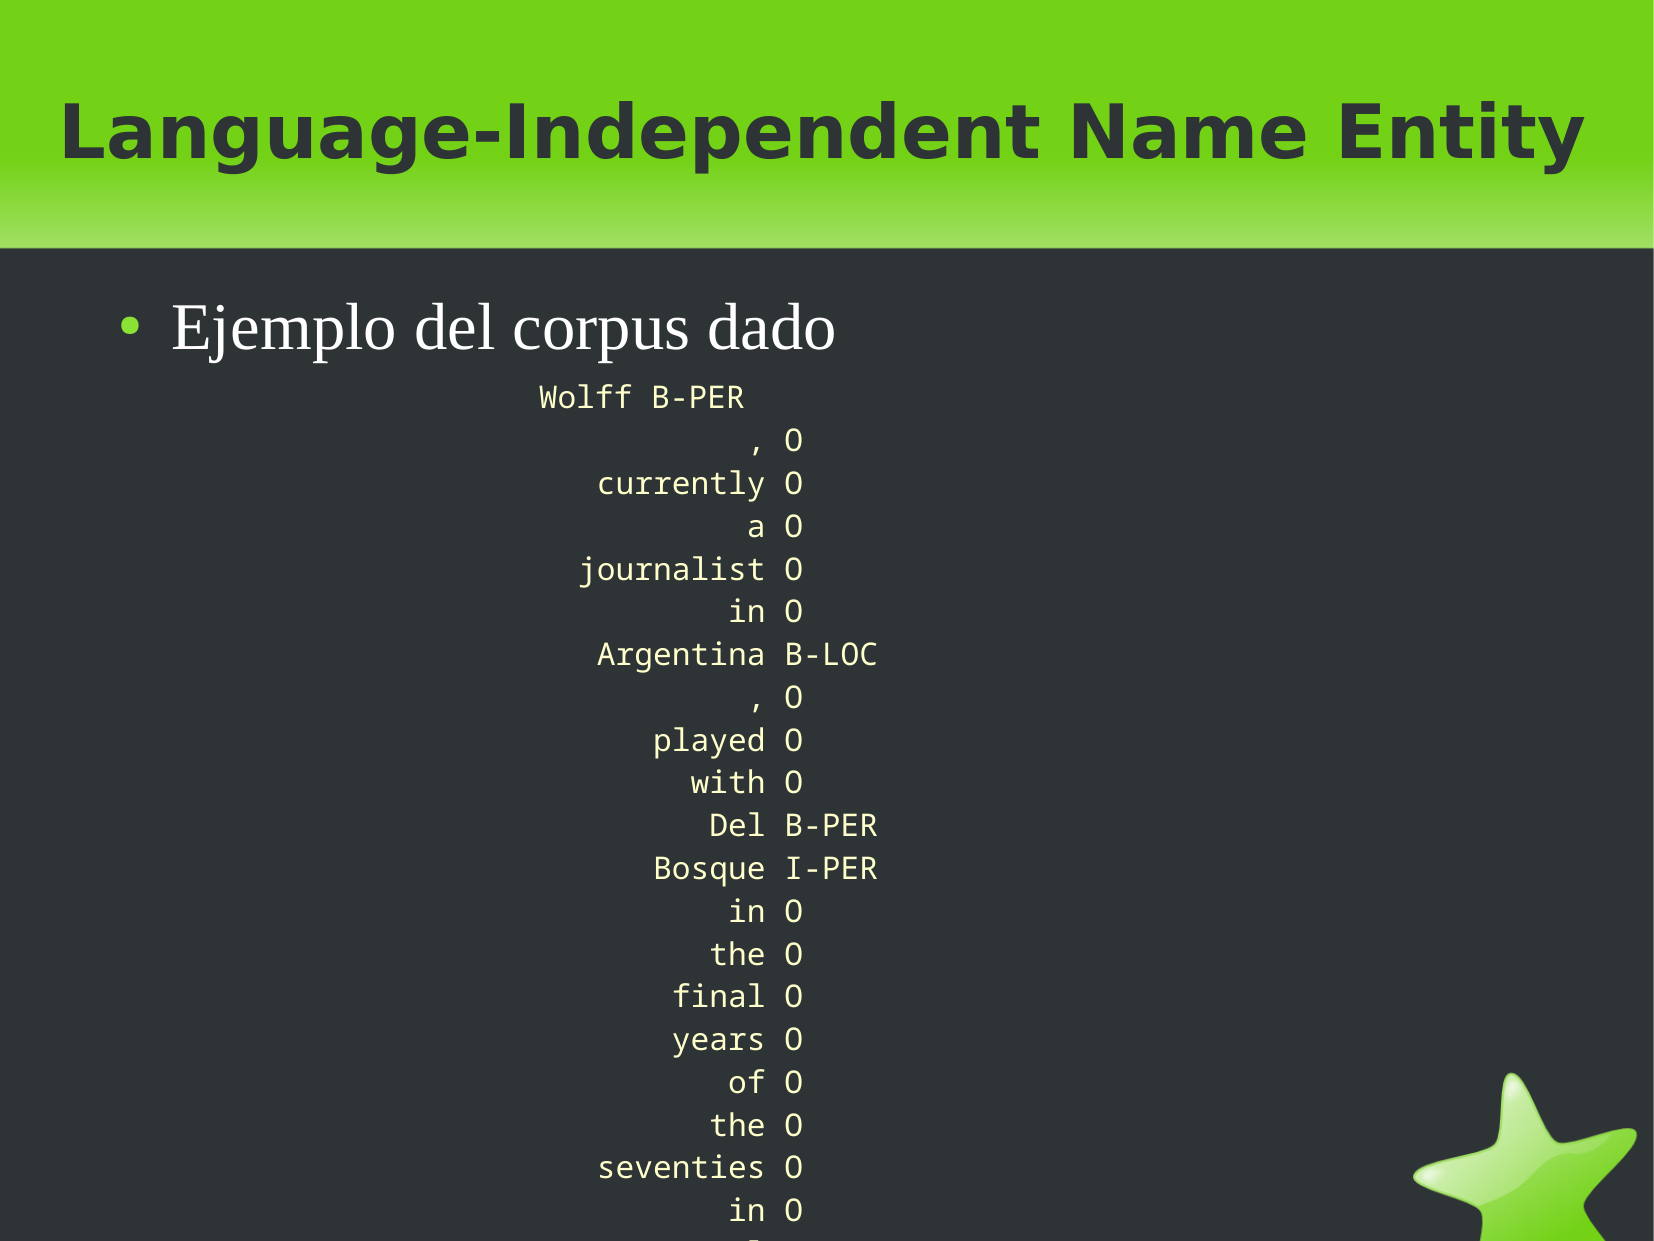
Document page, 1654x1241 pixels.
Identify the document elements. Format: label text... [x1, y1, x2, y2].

title Language-Independent Name Entity [59, 29, 1595, 237]
table_header Wolff B-PER , O currently O a O journalist O in O Argentina B-LOC , O played O with O Del B-PER Bosque I-PER in O the O final O years O of O the O seventies O in O Real B-ORG Madrid I-ORG . O [507, 366, 1066, 1241]
list Ejemplo del corpus dado [82, 290, 1571, 1094]
picture [0, 0, 1654, 1241]
